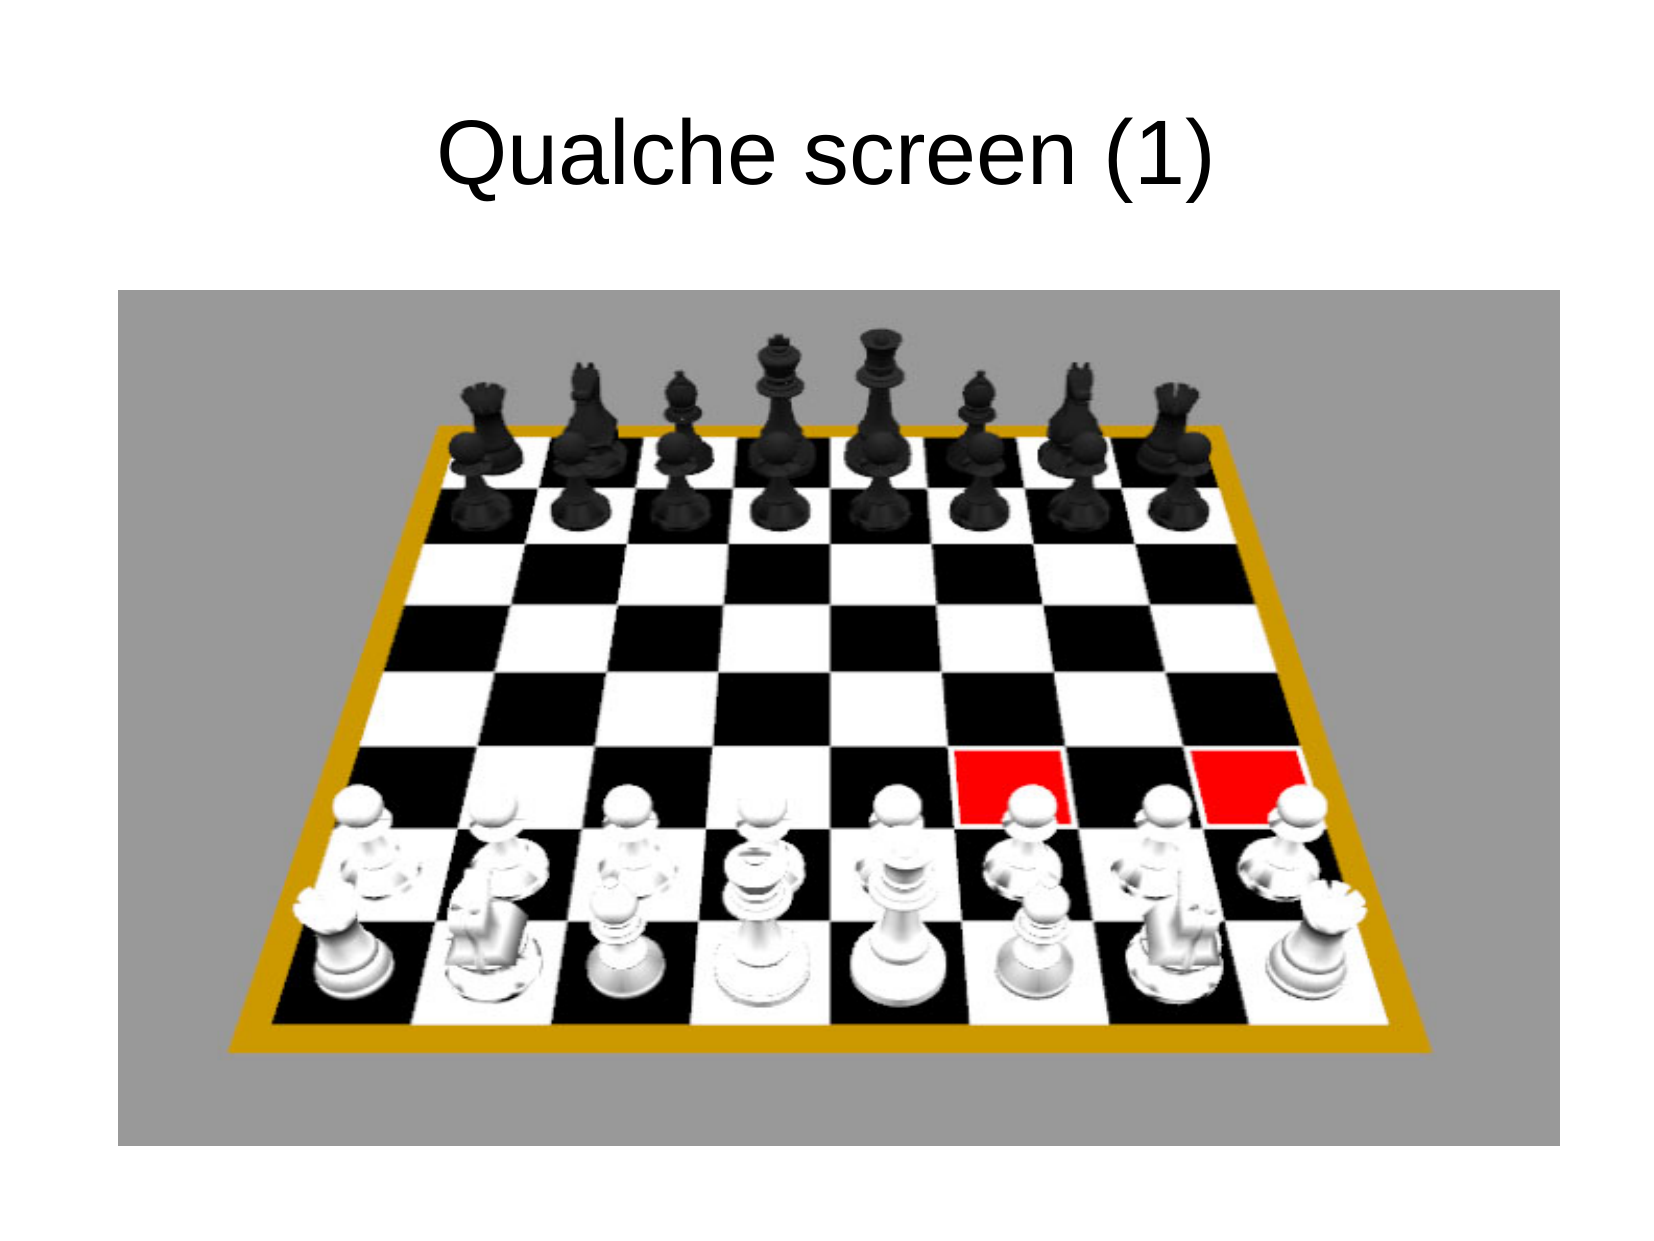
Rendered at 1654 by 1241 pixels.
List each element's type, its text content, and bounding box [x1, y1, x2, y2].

title Qualche screen (1) [82, 49, 1571, 257]
picture [118, 290, 1560, 1146]
